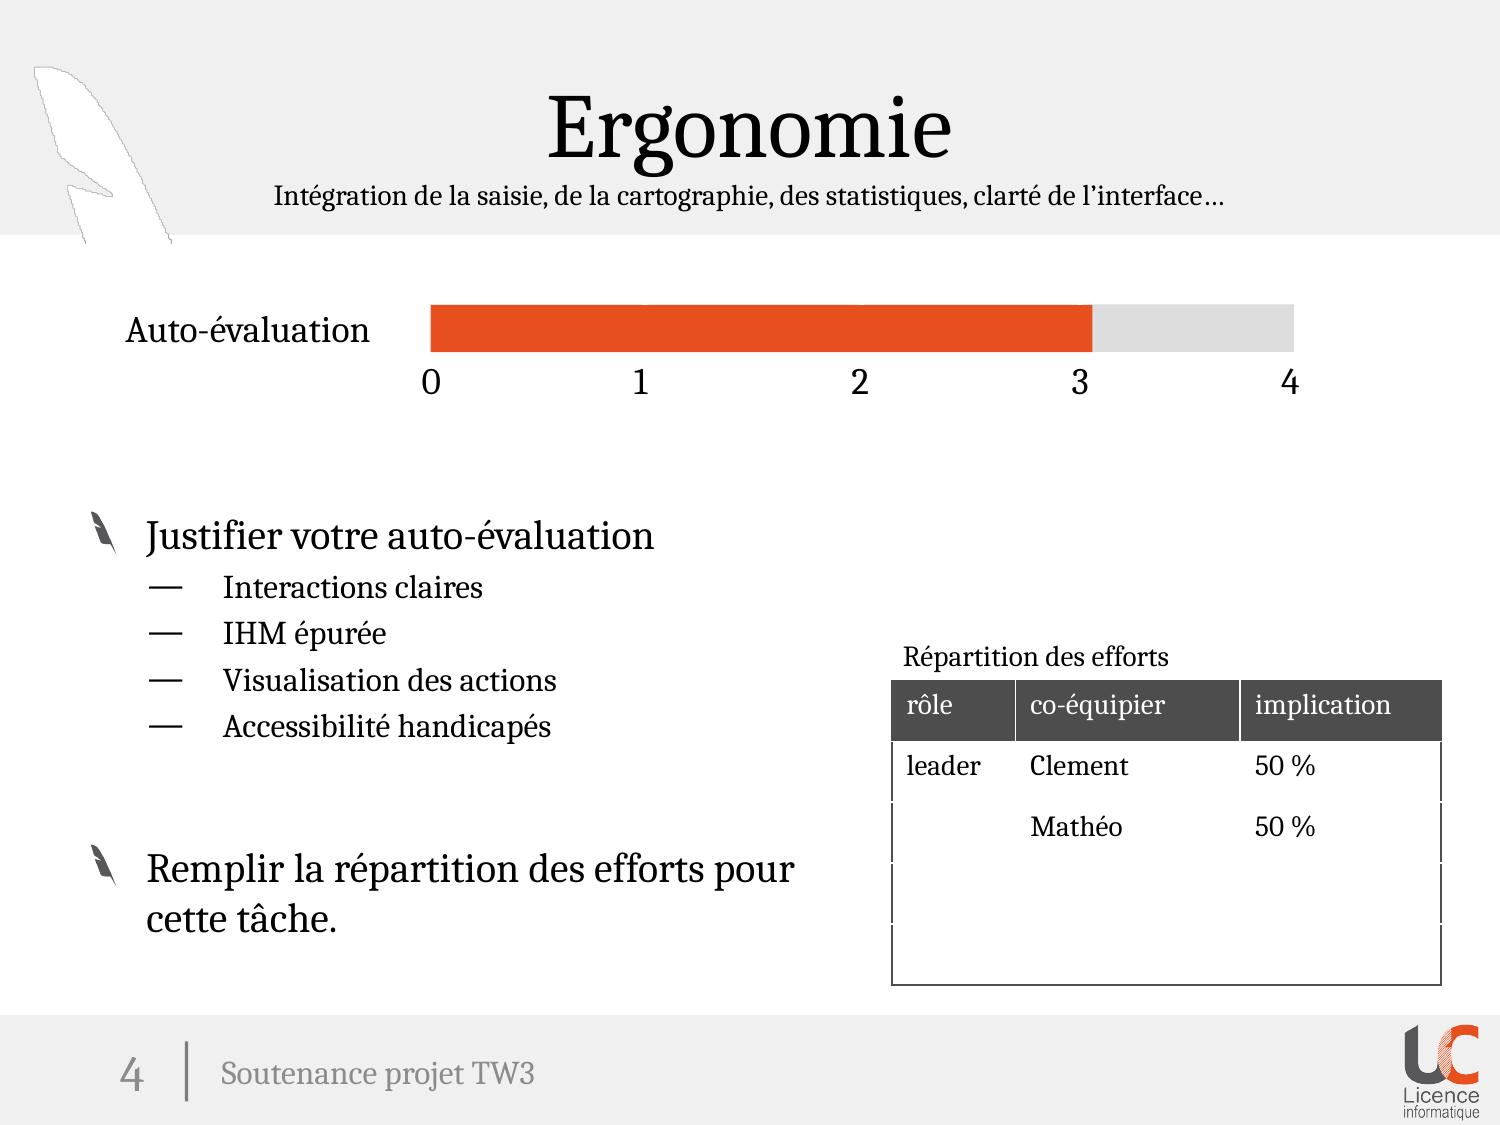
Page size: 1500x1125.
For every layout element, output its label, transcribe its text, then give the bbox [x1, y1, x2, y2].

table_cell [1016, 925, 1239, 984]
table_cell Clement [1016, 742, 1239, 801]
table_cell [1241, 925, 1440, 984]
table_header rôle [893, 681, 1015, 741]
list Justifier votre auto-évaluation Interactions claires IHM épurée Visualisation des actions Accessibilité handicapés Remplir la répartition des efforts pour cette tâche. [75, 444, 868, 1005]
table_cell [893, 864, 1015, 923]
table_header co-équipier [1016, 681, 1239, 741]
table_header implication [1241, 681, 1440, 741]
table_cell 50 % [1241, 742, 1440, 801]
table_cell [893, 925, 1015, 984]
picture [1398, 1020, 1484, 1122]
title Ergonomie Intégration de la saisie, de la cartographie, des statistiques, clarté de l’interface… [75, 45, 1425, 233]
picture [29, 63, 187, 244]
table_cell [893, 803, 1015, 862]
table_cell leader [893, 742, 1015, 801]
table_cell Mathéo [1016, 803, 1239, 862]
table_cell [1016, 864, 1239, 923]
text_box Répartition des efforts [888, 630, 1185, 680]
table_cell [1241, 864, 1440, 923]
table_cell 50 % [1241, 803, 1440, 862]
text_box [430, 305, 1093, 353]
